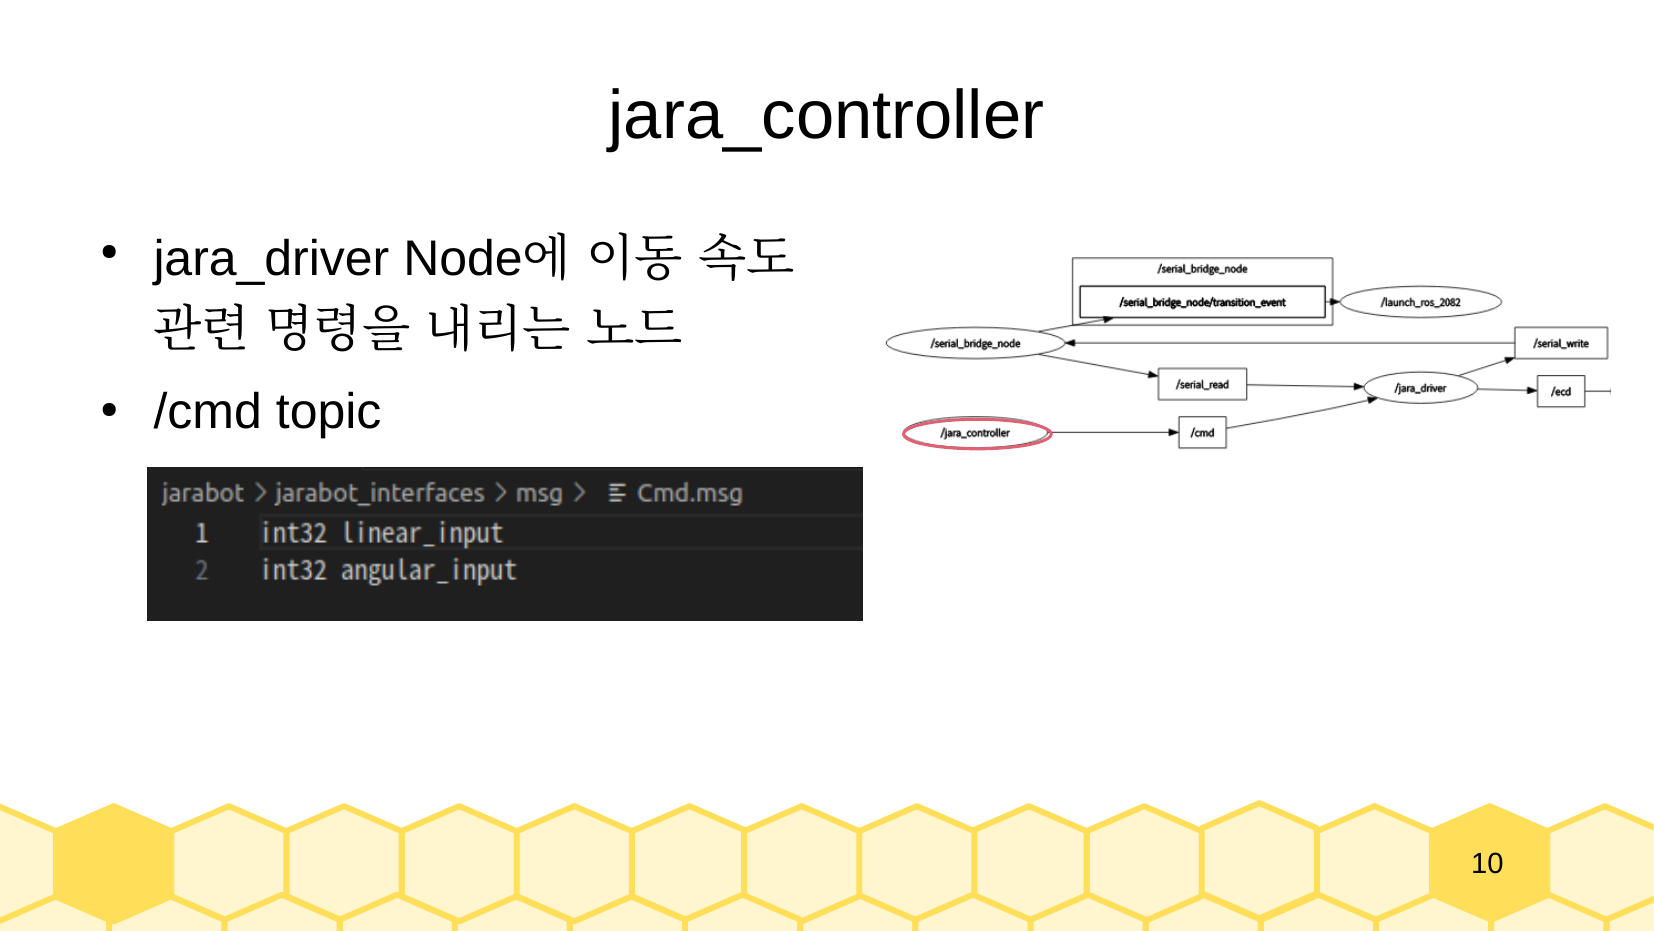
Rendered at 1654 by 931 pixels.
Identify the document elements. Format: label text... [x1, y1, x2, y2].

picture [147, 206, 1611, 621]
list jara_driver Node에 이동 속도 관련 명령을 내리는 노드 /cmd topic [82, 217, 857, 758]
title jara_controller [82, 37, 1571, 193]
